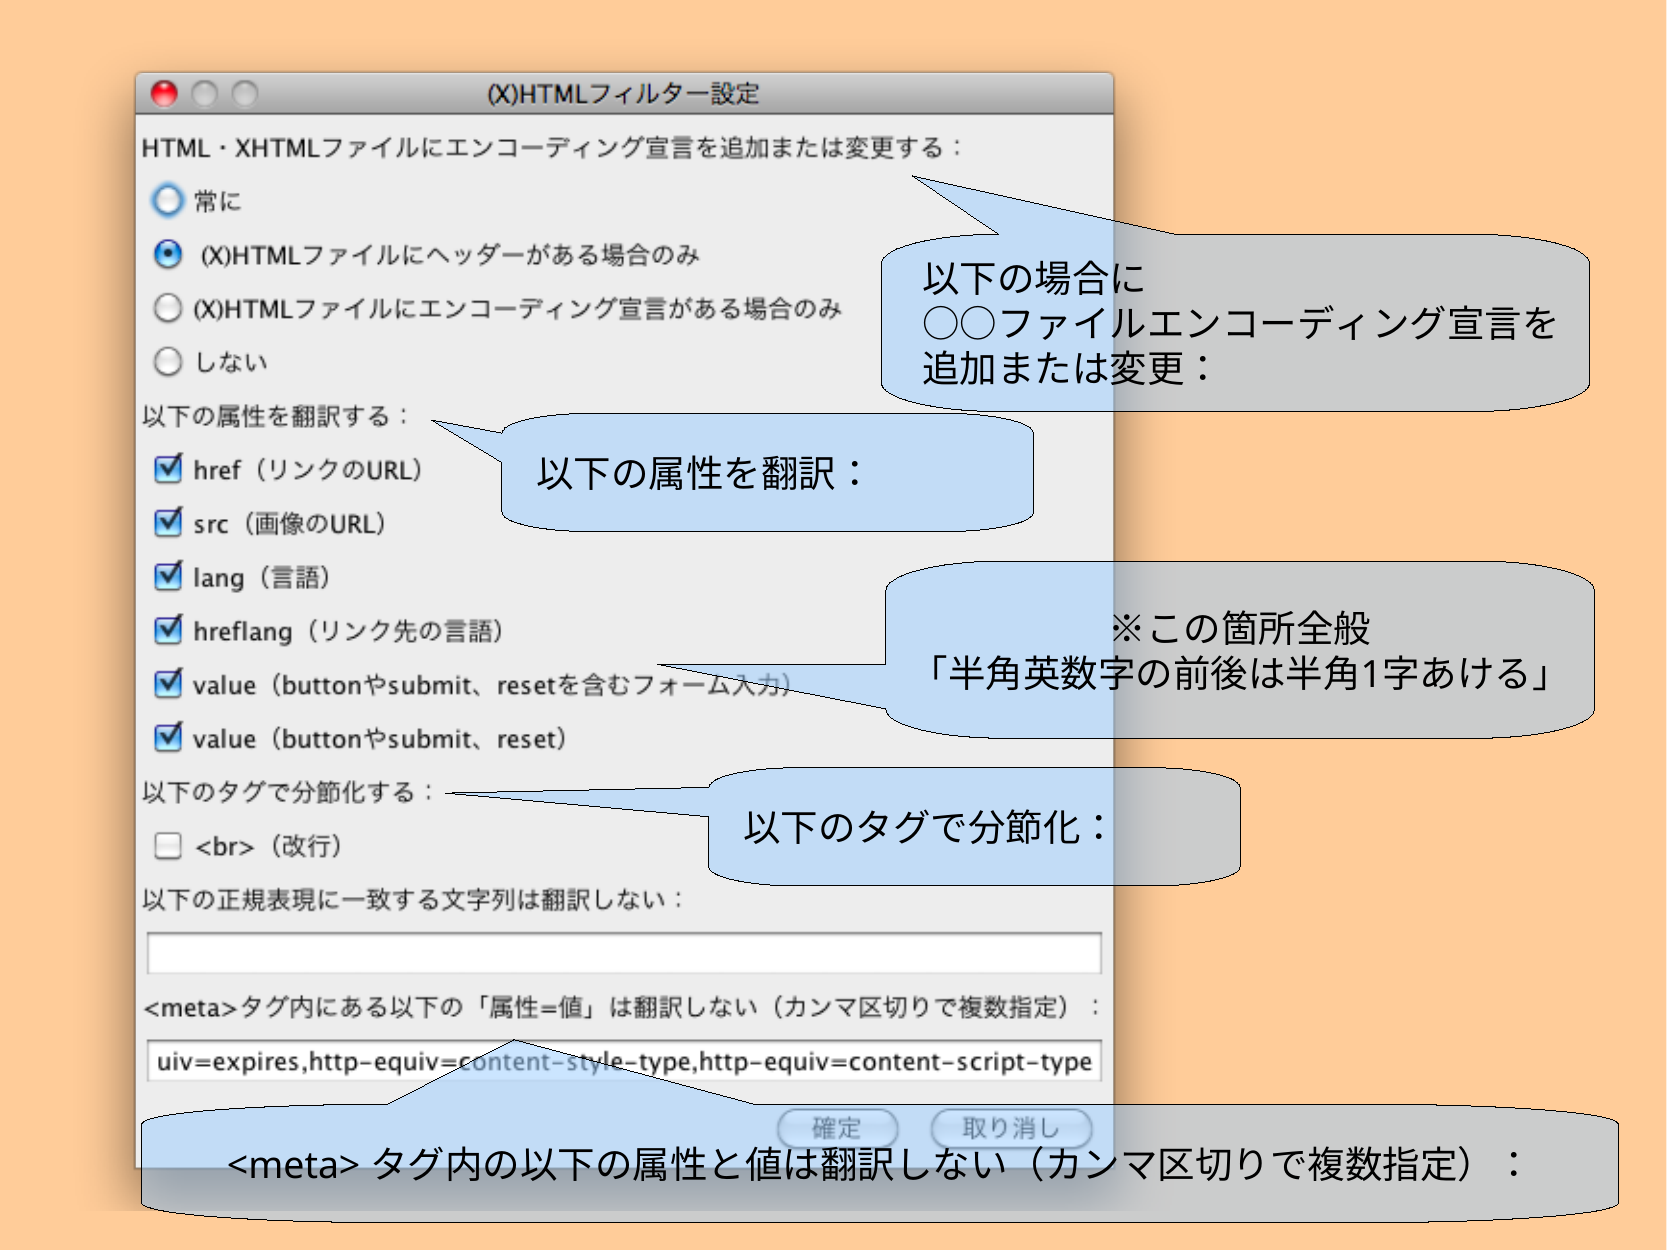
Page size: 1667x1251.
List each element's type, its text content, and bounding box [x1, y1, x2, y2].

text_box 以下のタグで分節化： [445, 767, 1241, 886]
text_box 以下の属性を翻訳： [431, 413, 1034, 532]
text_box ※この箇所全般 「半角英数字の前後は半角1字あける」 [657, 561, 1595, 739]
text_box 以下の場合に ○○ファイルエンコーディング宣言を 追加または変更： [881, 175, 1590, 412]
picture [59, 25, 1191, 1211]
text_box <meta> タグ内の以下の属性と値は翻訳しない（カンマ区切りで複数指定）： [141, 1039, 1619, 1223]
